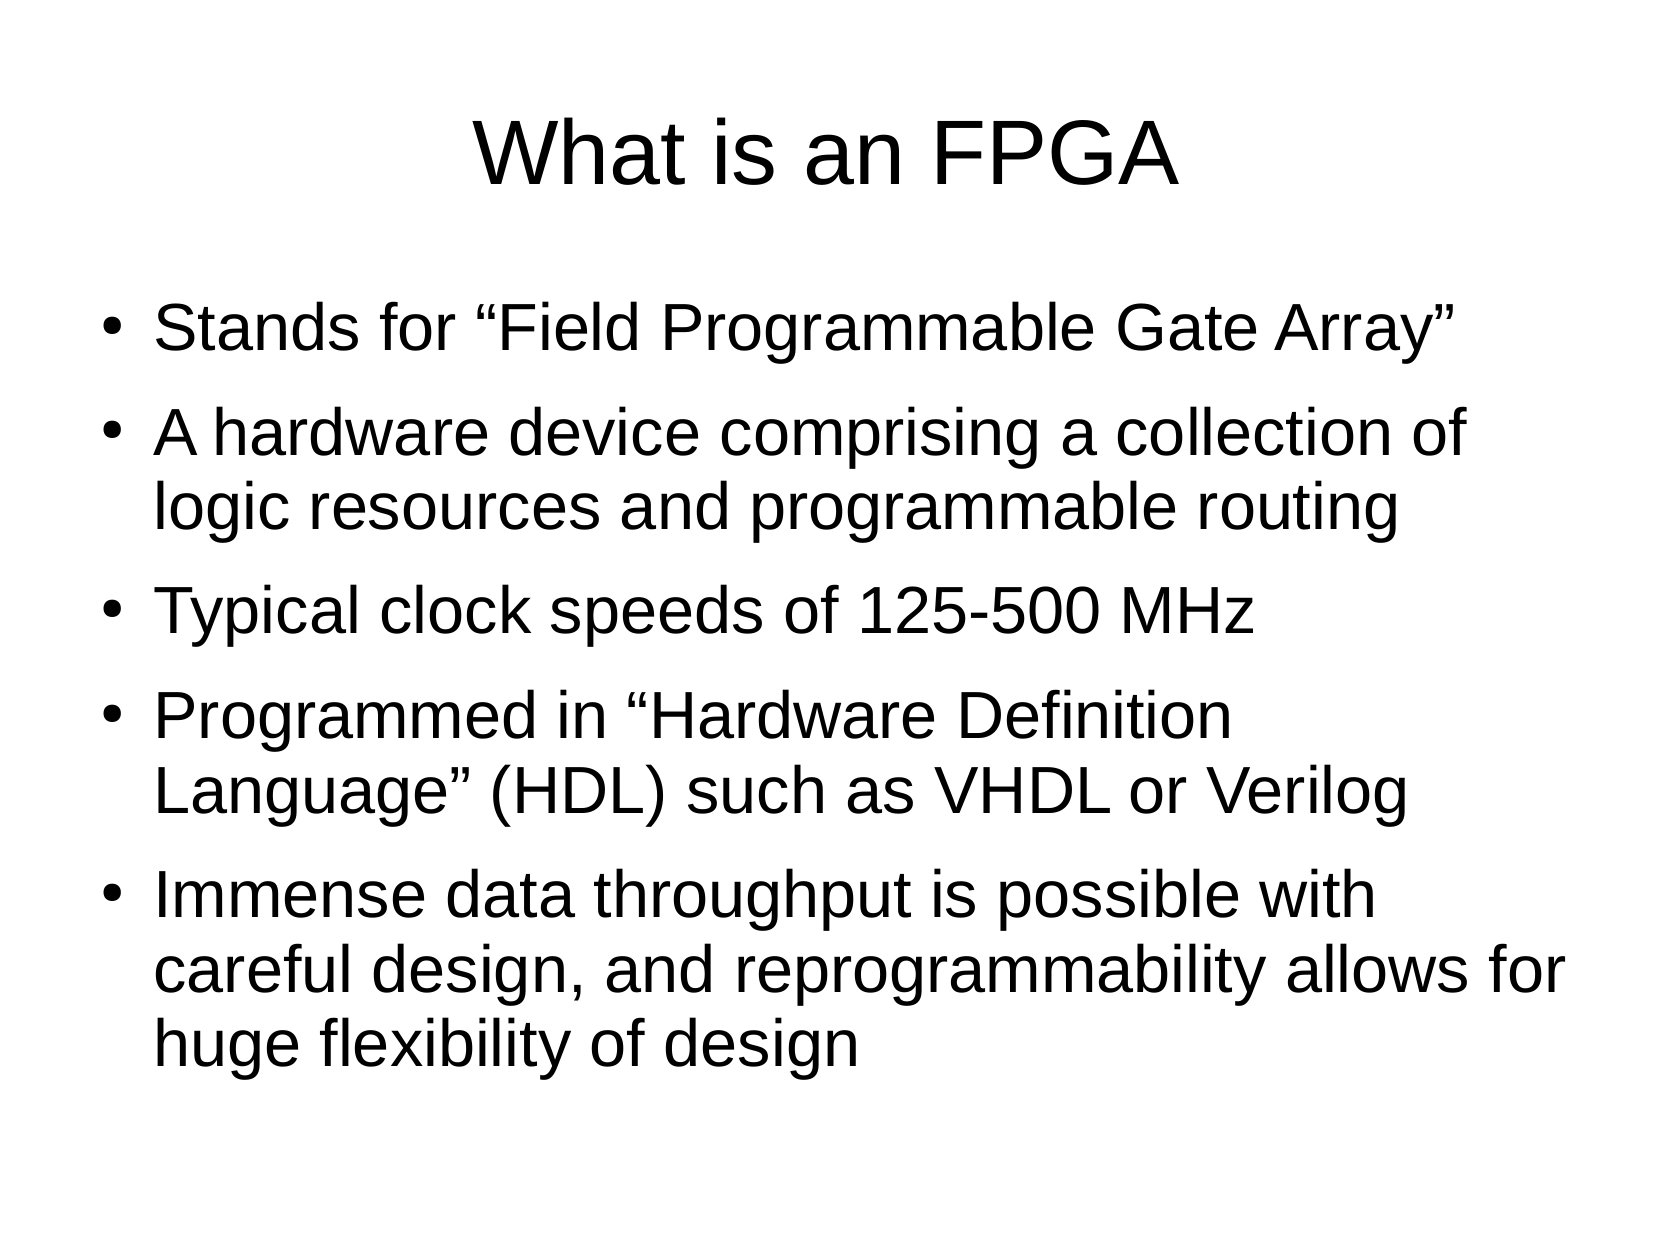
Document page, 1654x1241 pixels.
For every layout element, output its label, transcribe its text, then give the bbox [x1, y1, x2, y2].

list Stands for “Field Programmable Gate Array” A hardware device comprising a collection of logic resources and programmable routing Typical clock speeds of 125-500 MHz Programmed in “Hardware Definition Language” (HDL) such as VHDL or Verilog Immense data throughput is possible with careful design, and reprogrammability allows for huge flexibility of design [82, 290, 1571, 1182]
title What is an FPGA [82, 49, 1571, 257]
